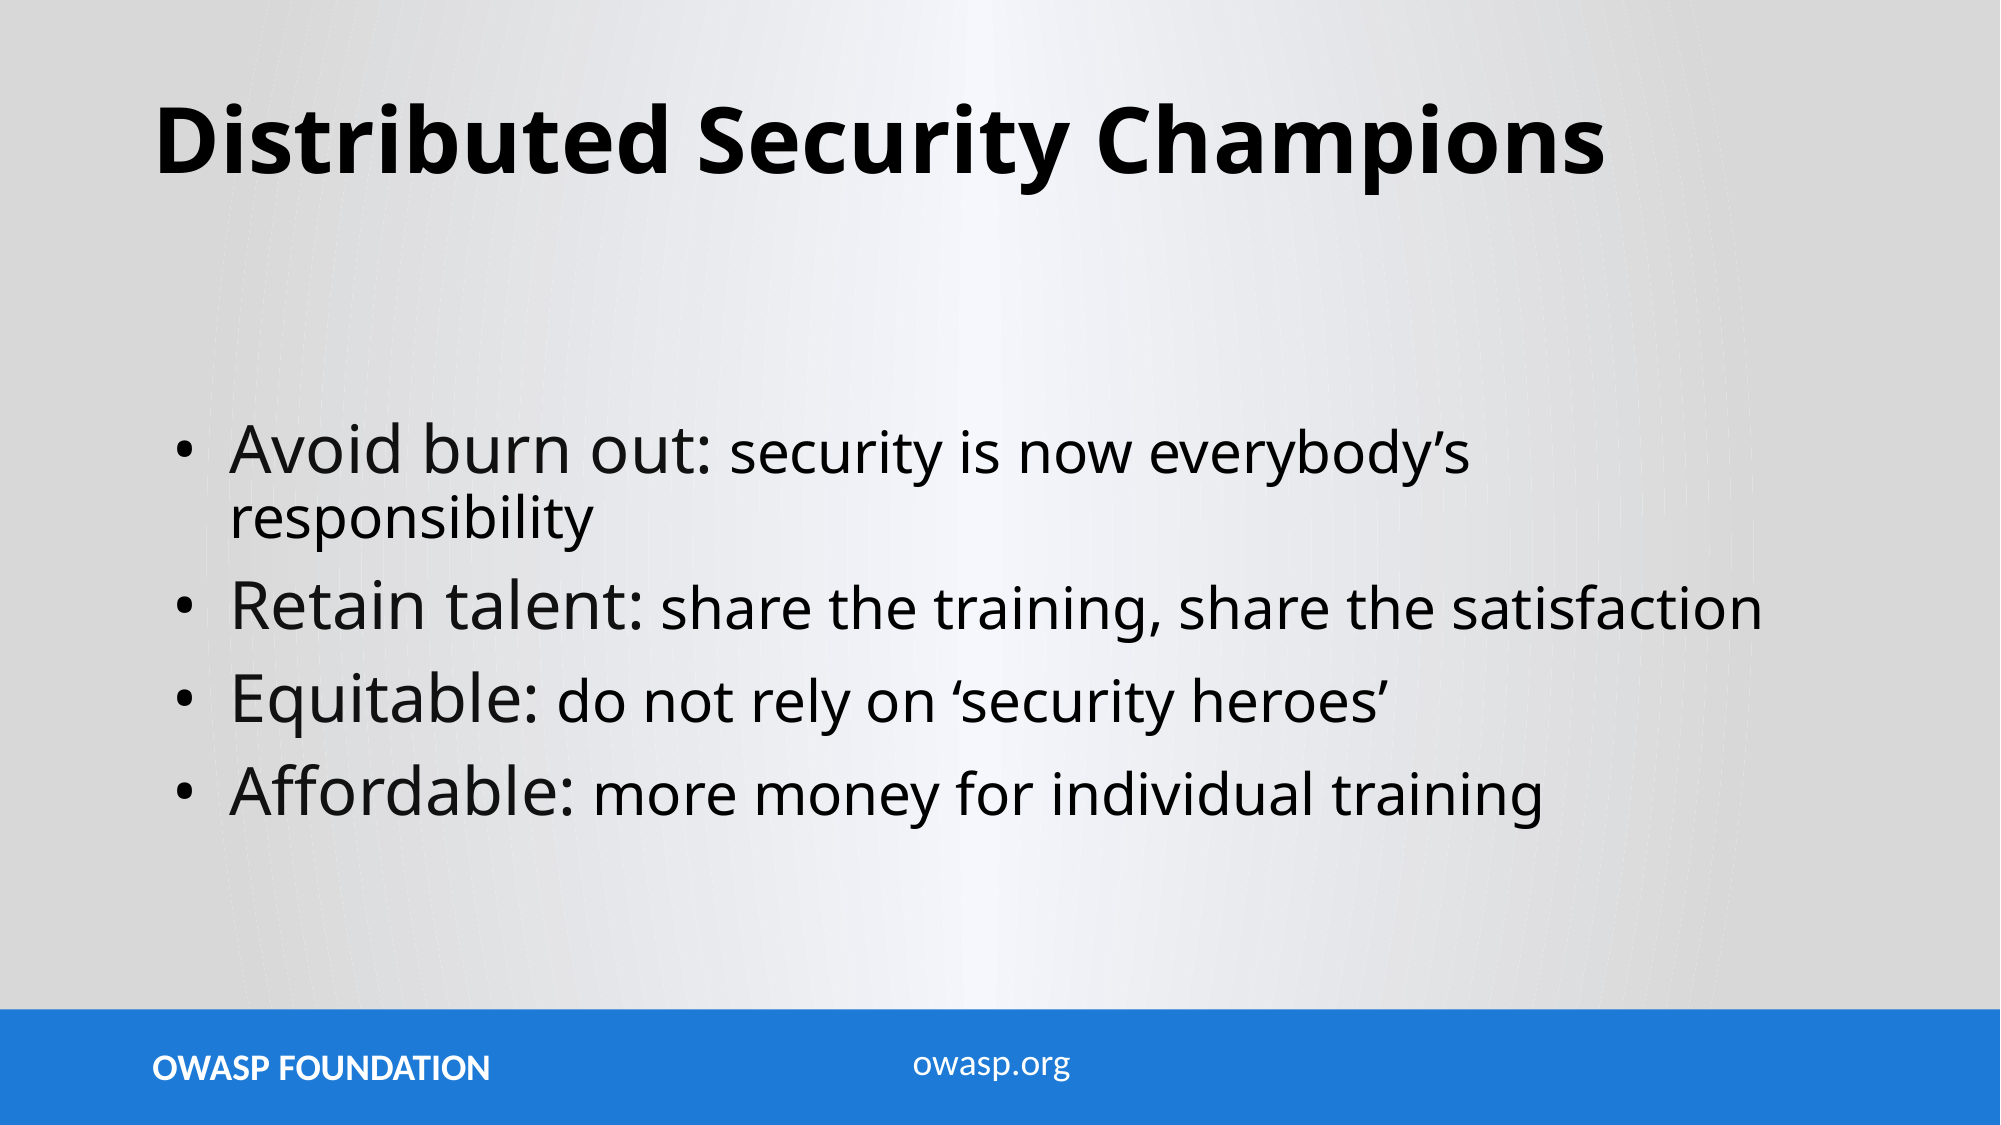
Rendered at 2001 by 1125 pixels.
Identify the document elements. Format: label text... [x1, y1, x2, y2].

title Distributed Security Champions [137, 35, 1863, 253]
list Avoid burn out: security is now everybody’s responsibility Retain talent: share the training, share the satisfaction Equitable: do not rely on ‘security heroes’ Affordable: more money for individual training [139, 308, 1865, 938]
